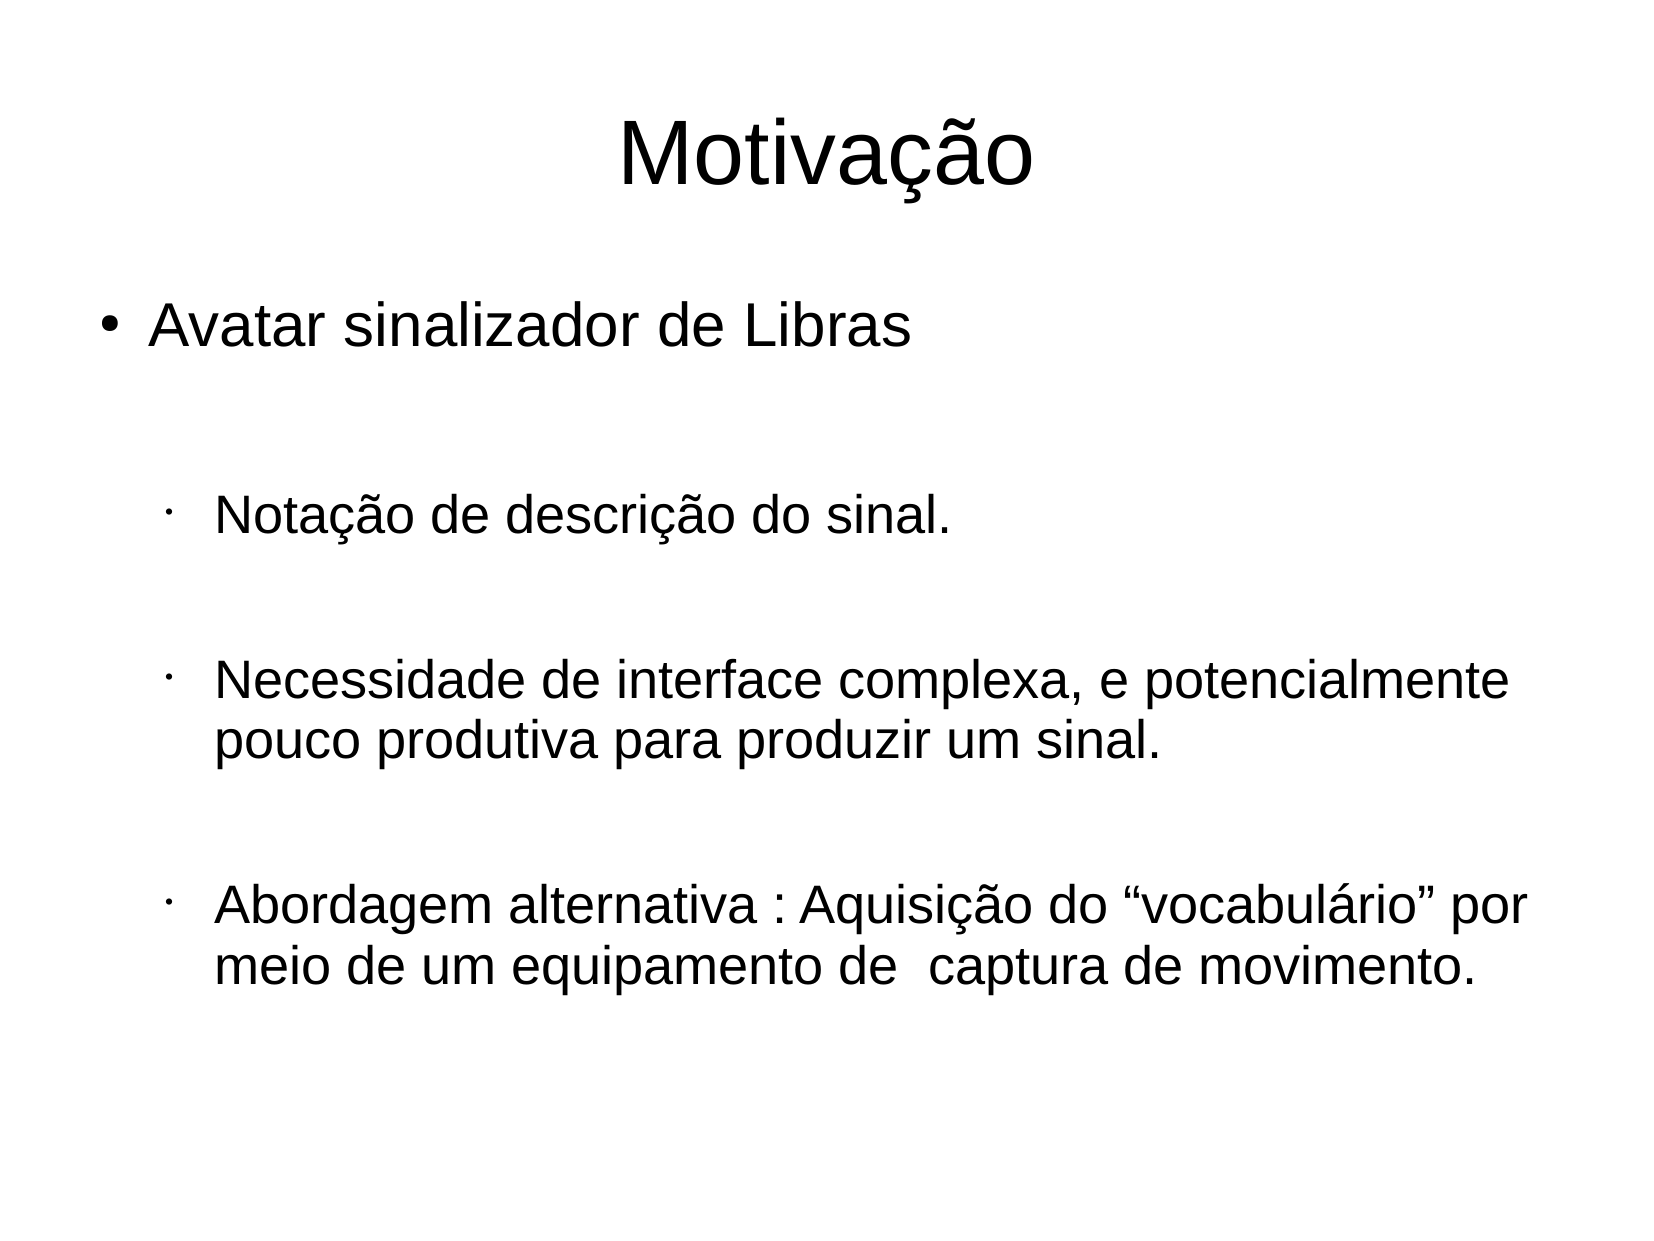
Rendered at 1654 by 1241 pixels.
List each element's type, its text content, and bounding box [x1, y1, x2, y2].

title Motivação [82, 49, 1571, 257]
list Avatar sinalizador de Libras Notação de descrição do sinal. Necessidade de interface complexa, e potencialmente pouco produtiva para produzir um sinal. Abordagem alternativa : Aquisição do “vocabulário” por meio de um equipamento de captura de movimento. [82, 290, 1571, 1010]
